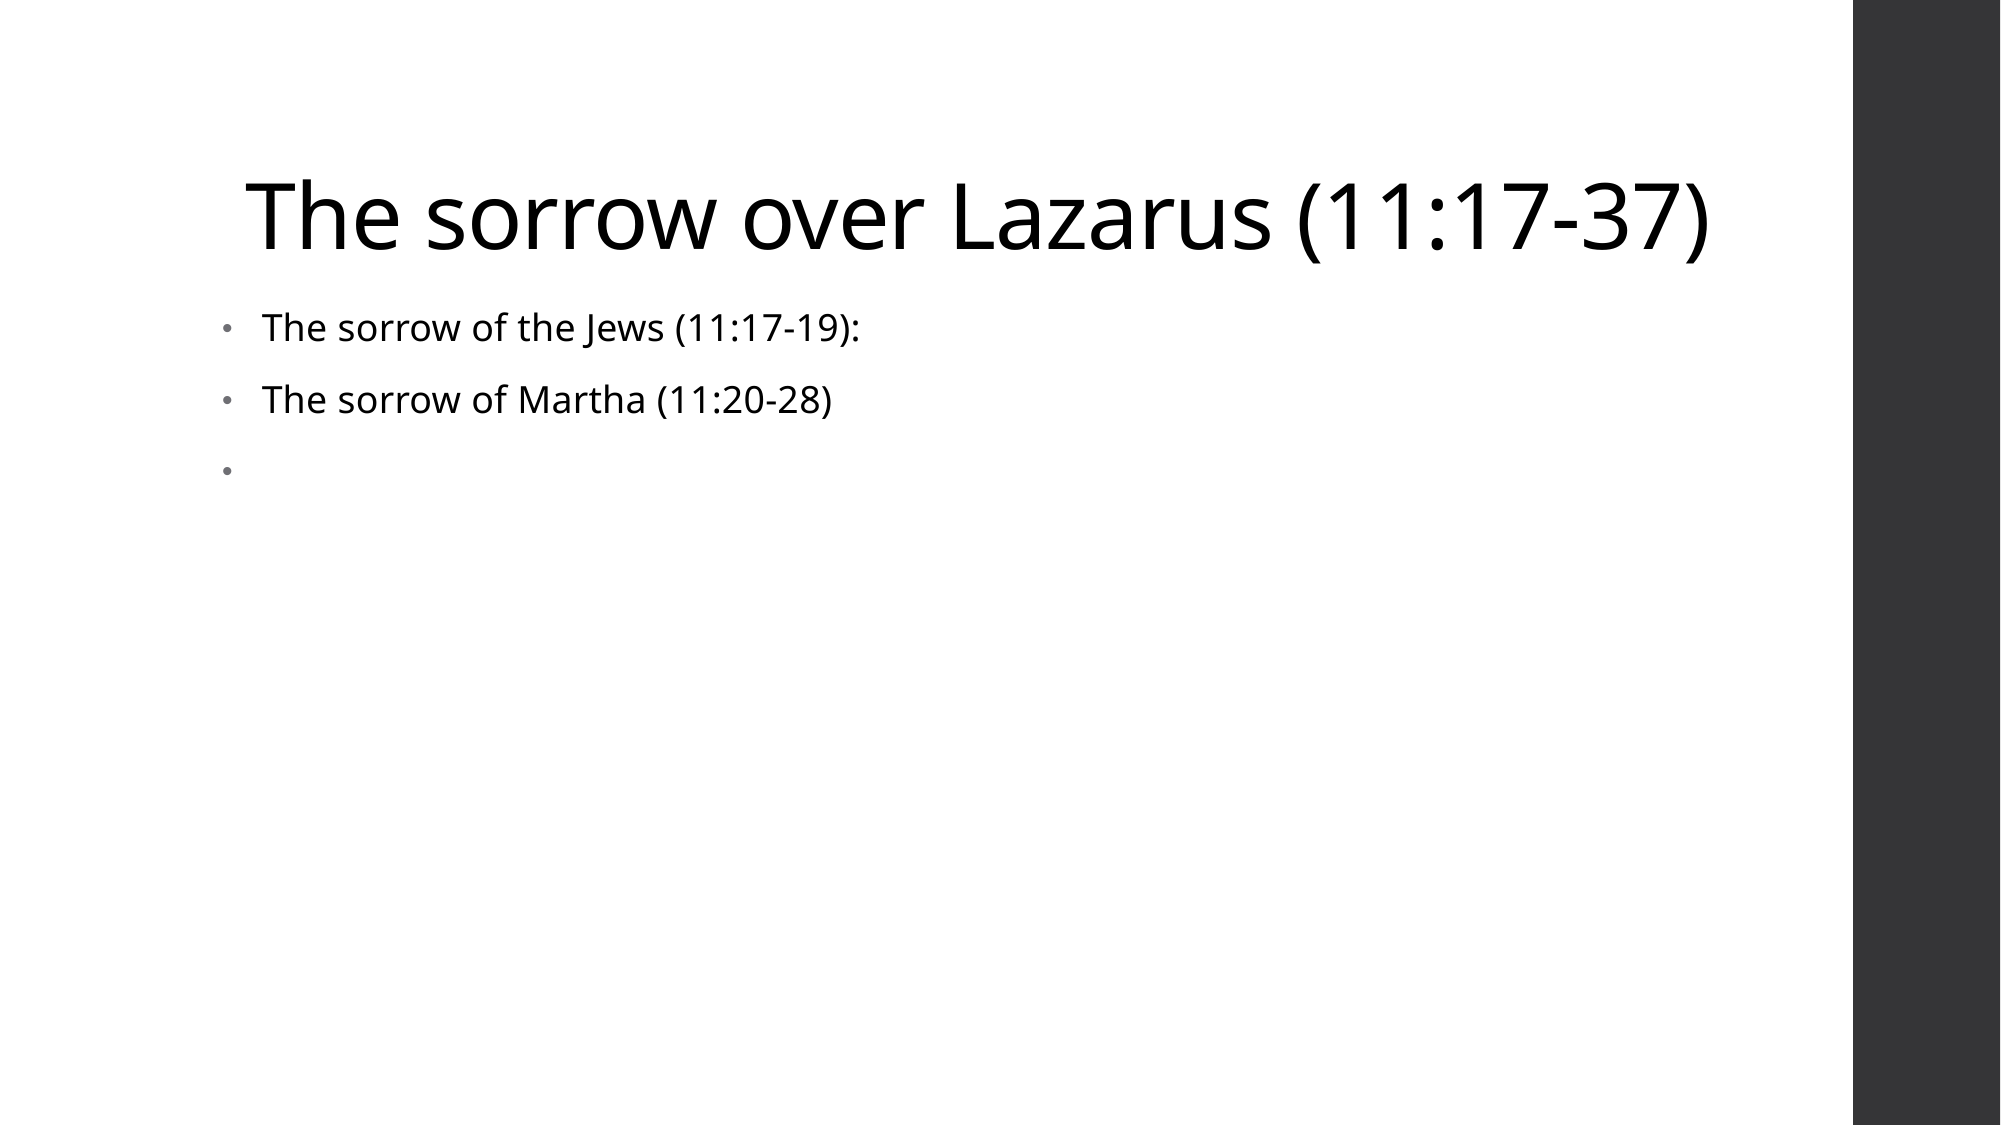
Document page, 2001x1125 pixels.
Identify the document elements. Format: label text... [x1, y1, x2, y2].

title The sorrow over Lazarus (11:17-37) [206, 60, 1797, 278]
list The sorrow of the Jews (11:17-19): The sorrow of Martha (11:20-28) [206, 299, 1617, 1014]
